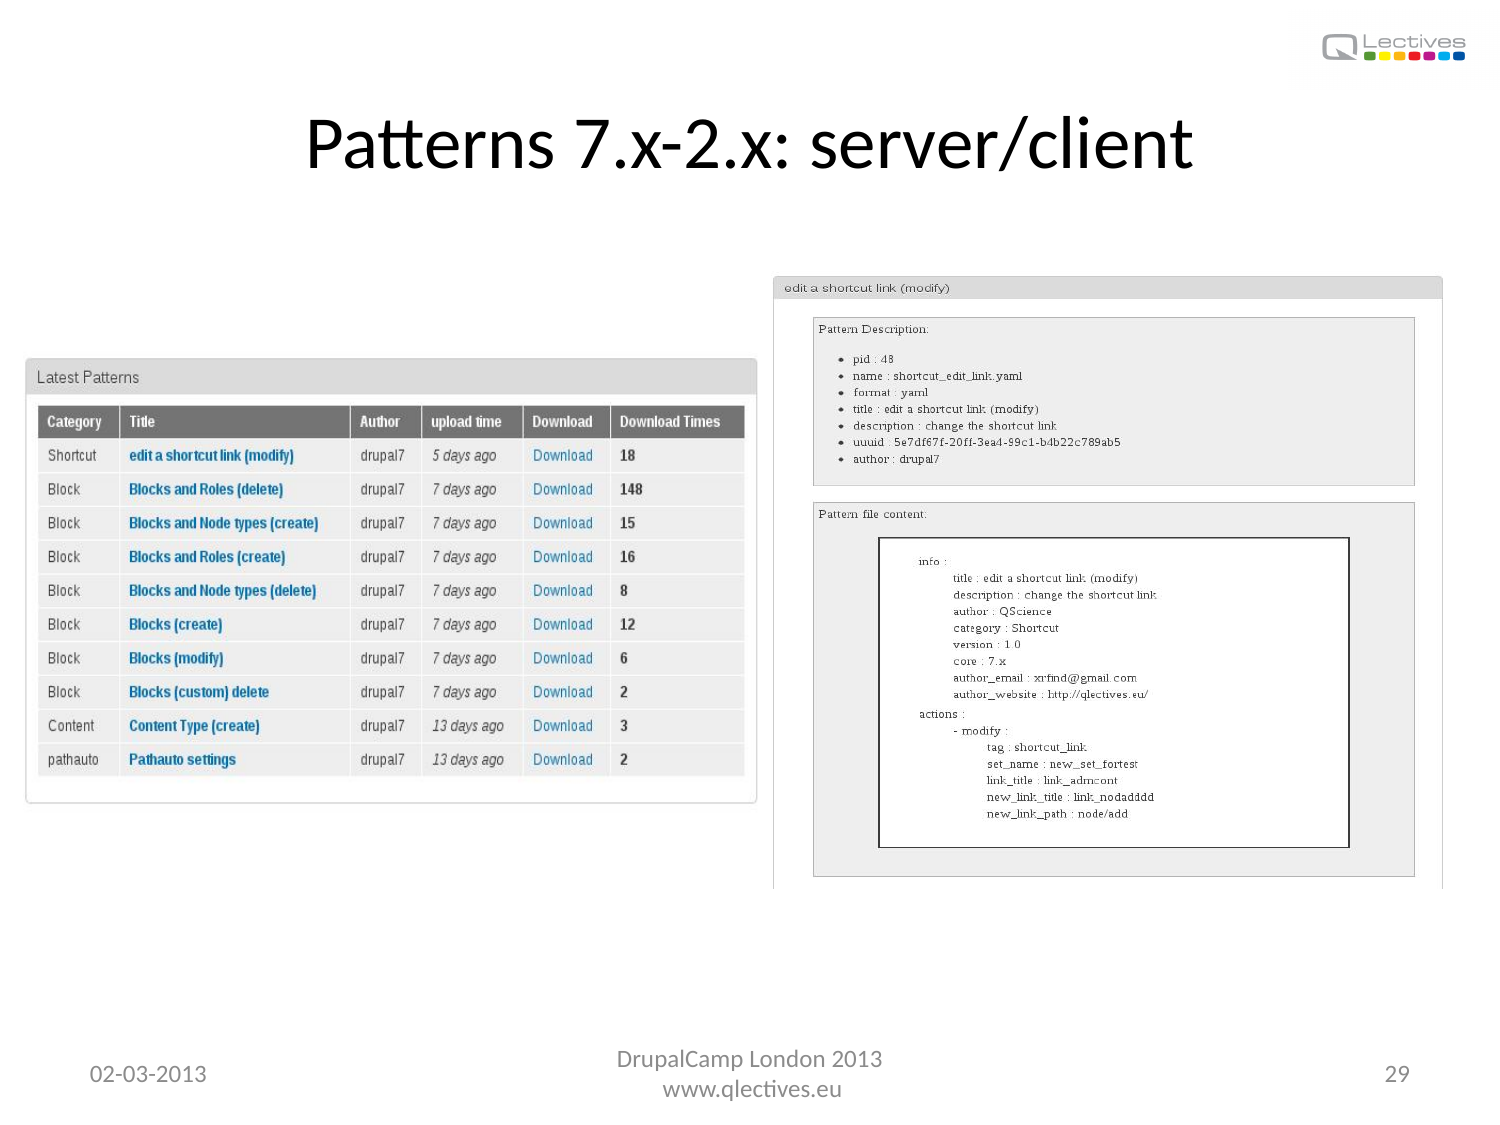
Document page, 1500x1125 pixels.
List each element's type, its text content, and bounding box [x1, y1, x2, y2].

picture [19, 271, 1464, 890]
picture [1288, 9, 1500, 90]
text_box DrupalCamp London 2013 www.qlectives.eu [512, 1042, 988, 1103]
text_box Patterns 7.x-2.x: server/client [75, 45, 1425, 233]
text_box <number> [1074, 1042, 1425, 1103]
text_box 02-03-2013 [74, 1042, 425, 1103]
